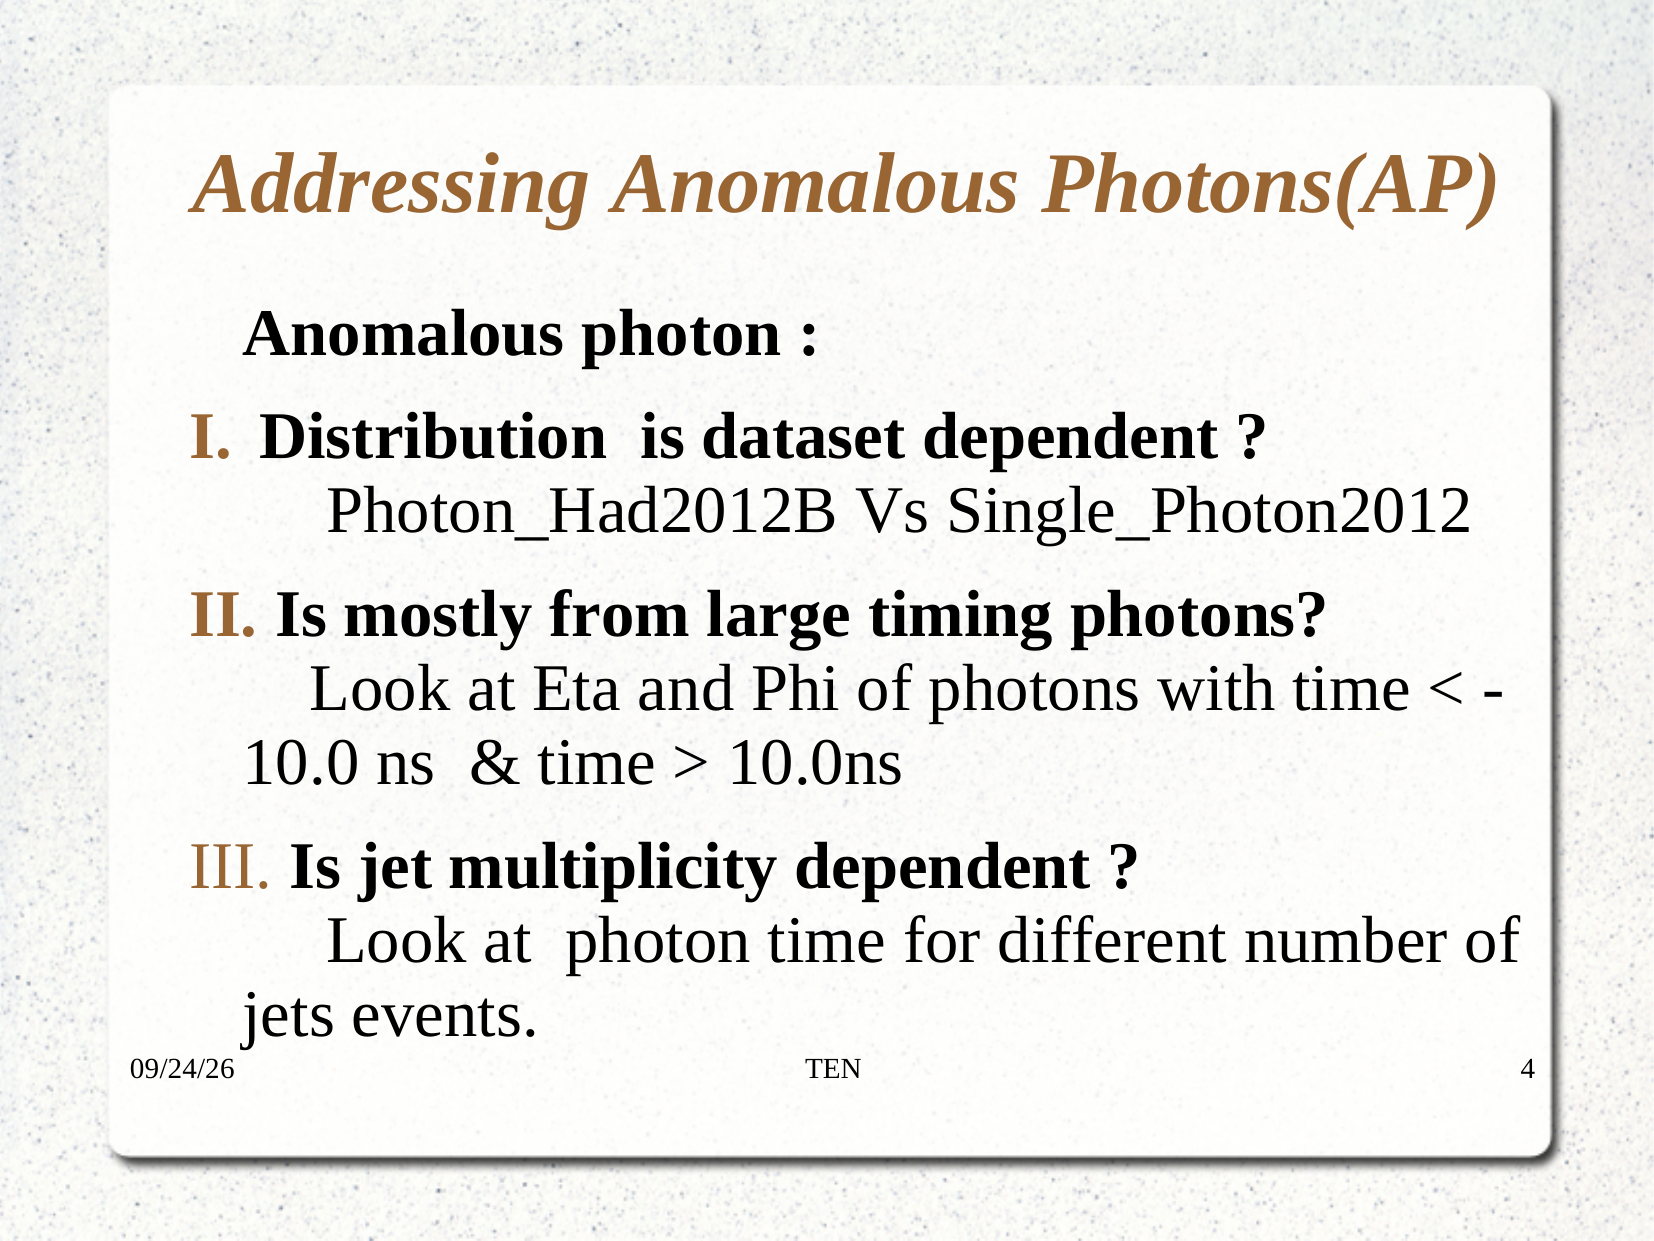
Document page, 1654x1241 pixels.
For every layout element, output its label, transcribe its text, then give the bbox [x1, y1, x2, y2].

picture [0, 0, 1654, 1241]
title Addressing Anomalous Photons(AP) [150, 96, 1546, 271]
list Anomalous photon : Distribution is dataset dependent ? Photon_Had2012B Vs Single_Photon2012 Is mostly from large timing photons? Look at Eta and Phi of photons with time < -10.0 ns & time > 10.0ns Is jet multiplicity dependent ? Look at photon time for different number of jets events. [171, 295, 1531, 1126]
